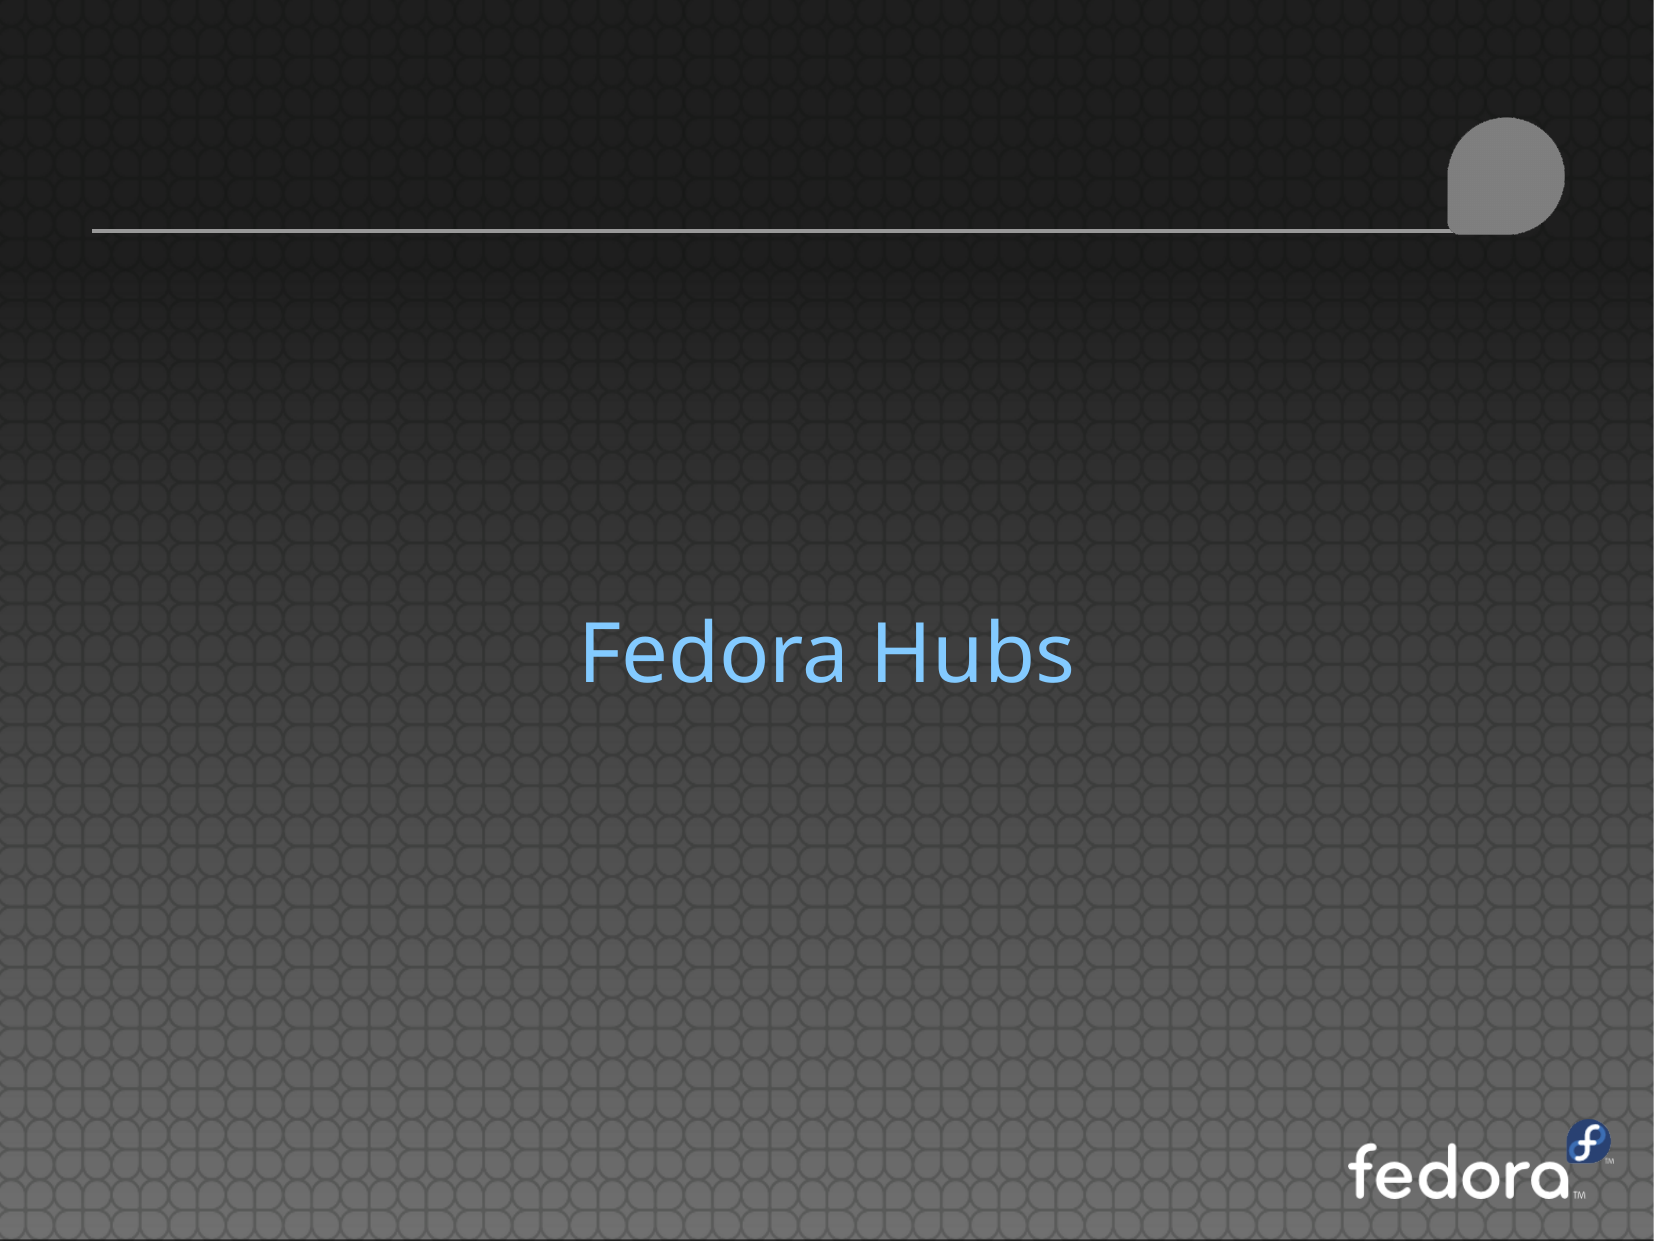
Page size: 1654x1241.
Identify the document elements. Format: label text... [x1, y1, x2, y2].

picture [0, 0, 1654, 1241]
subtitle Fedora Hubs [82, 290, 1571, 1010]
title [86, 112, 1576, 249]
